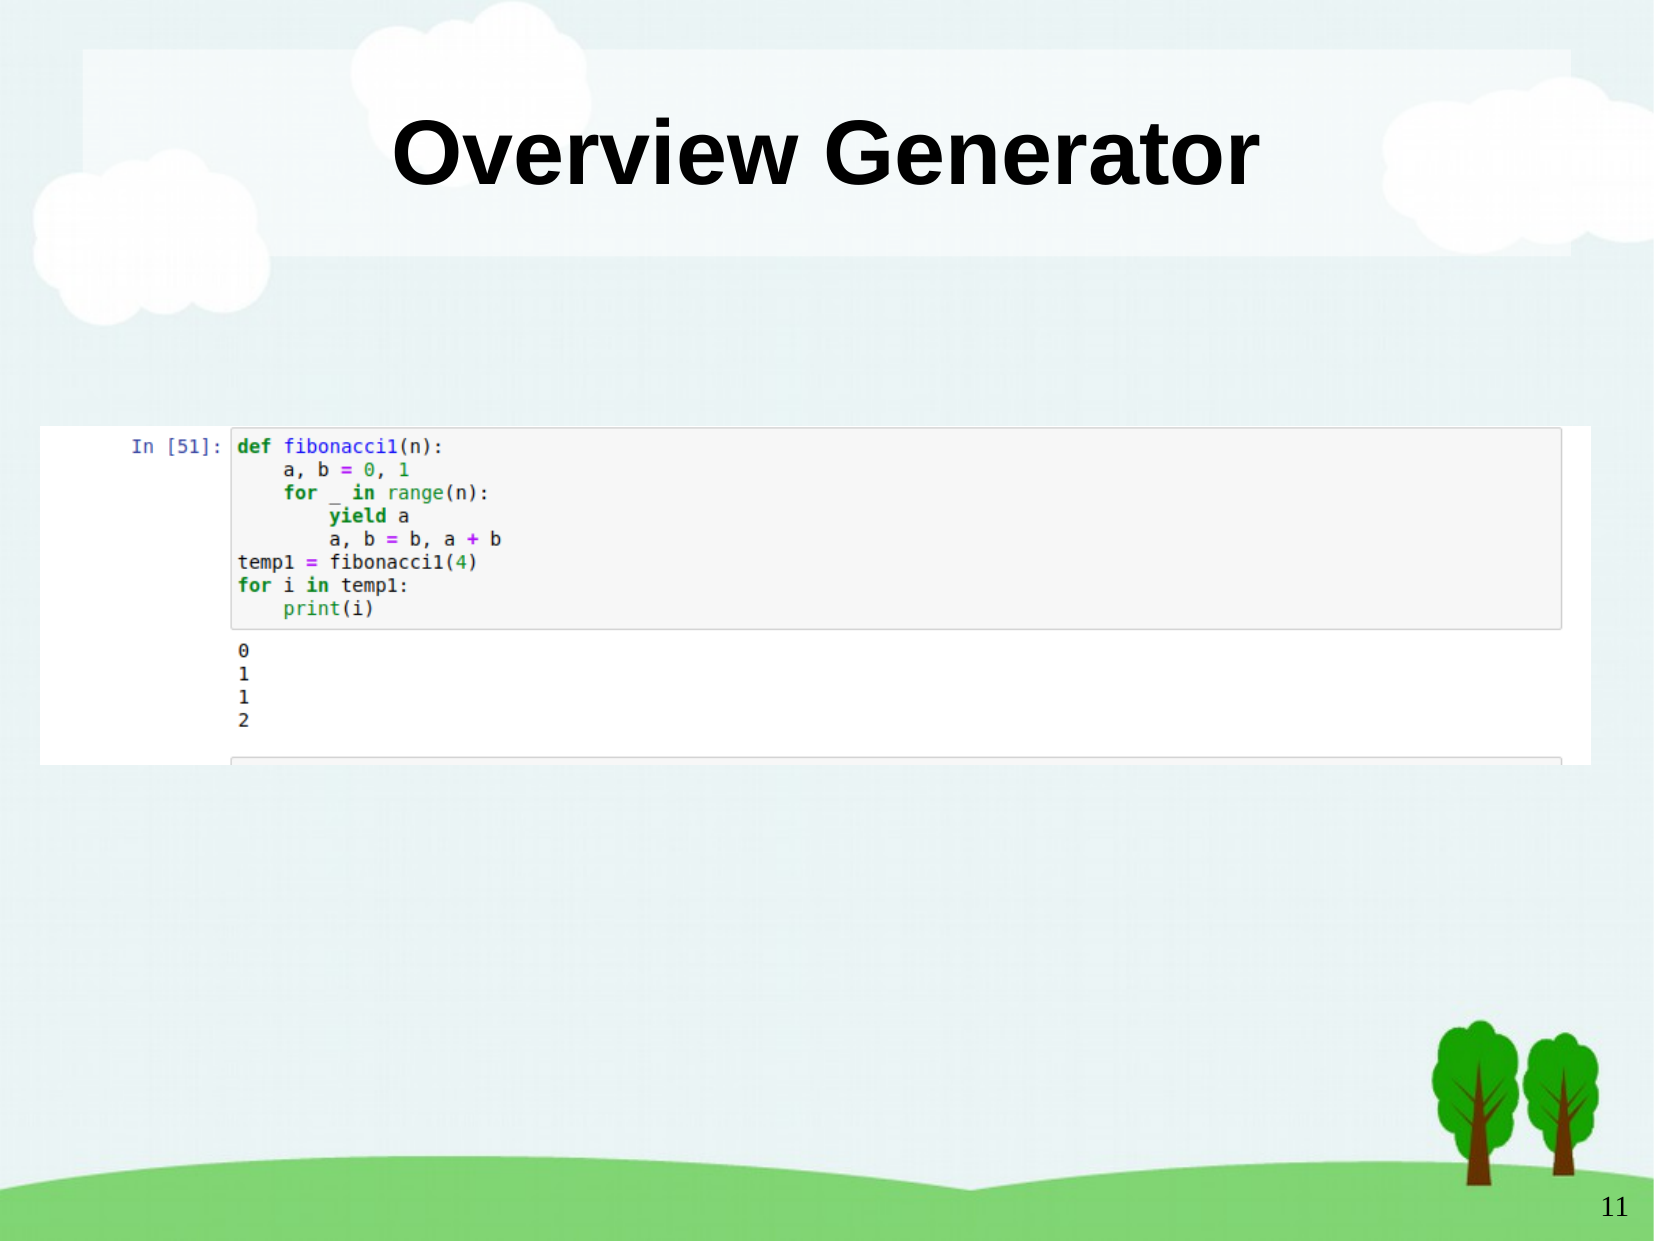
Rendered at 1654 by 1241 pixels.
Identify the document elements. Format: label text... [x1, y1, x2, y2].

title Overview Generator [82, 49, 1571, 257]
picture [0, 0, 1654, 1241]
